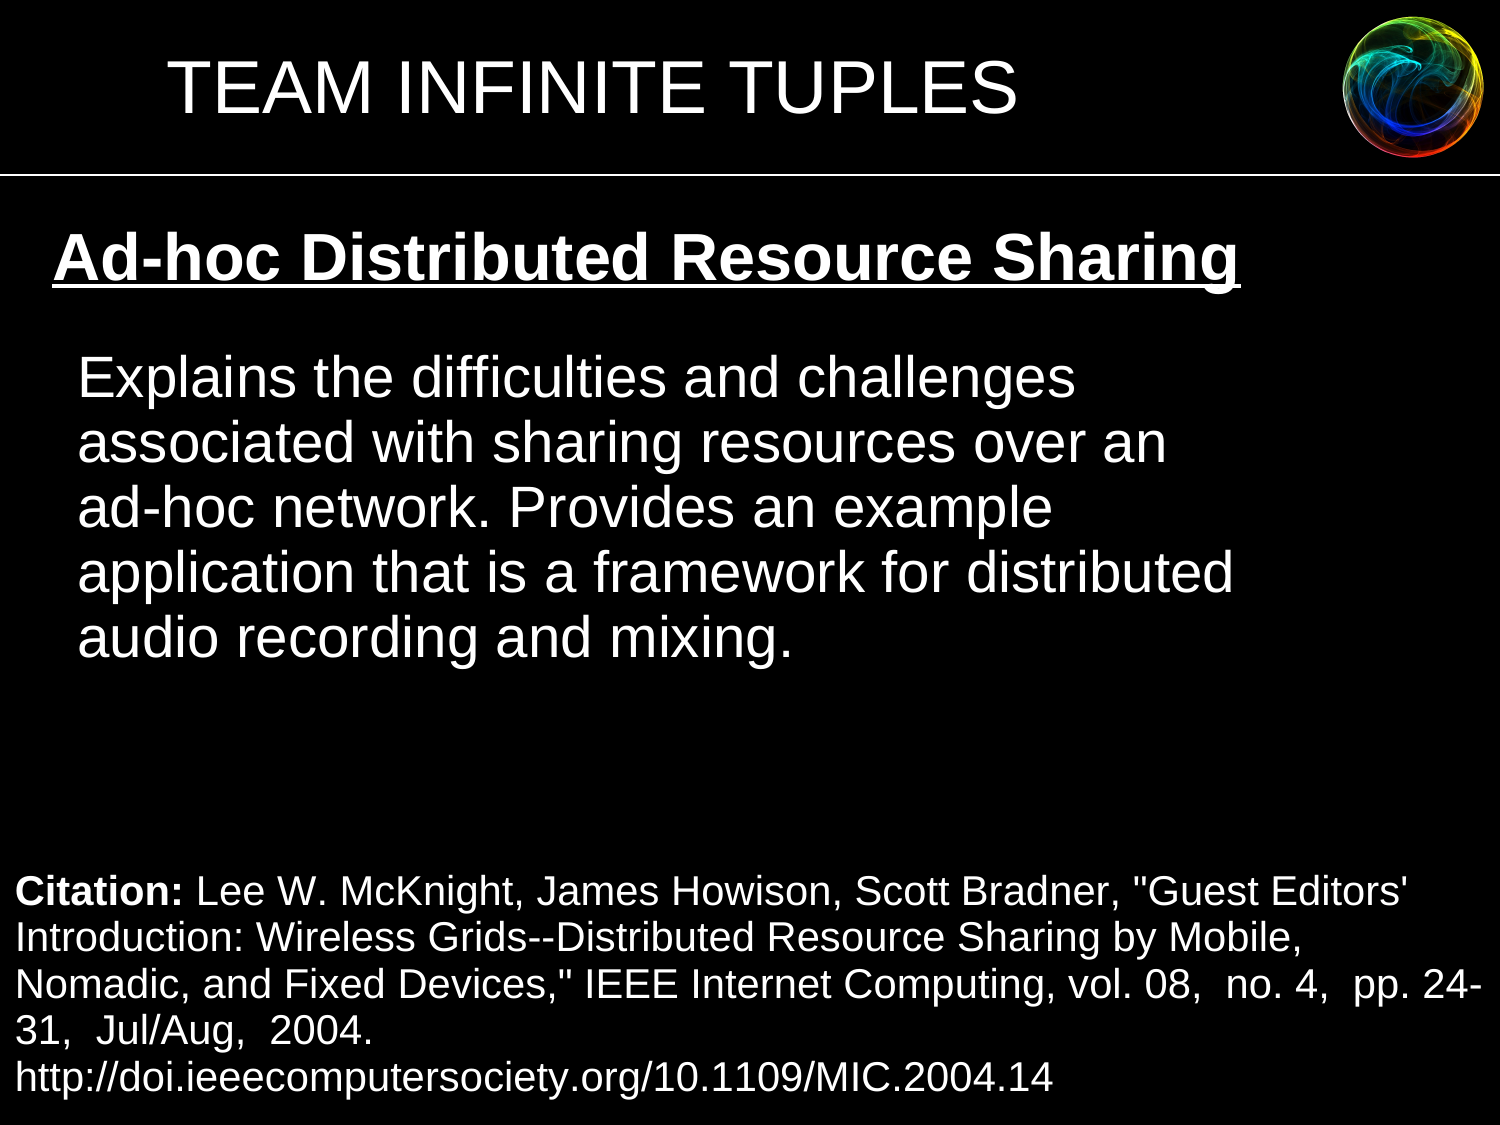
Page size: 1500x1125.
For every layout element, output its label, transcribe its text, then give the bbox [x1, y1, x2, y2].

text_box Ad-hoc Distributed Resource Sharing [37, 212, 1313, 303]
picture [1325, 0, 1500, 174]
text_box TEAM INFINITE TUPLES [0, 37, 1188, 137]
text_box Explains the difficulties and challenges associated with sharing resources over an ad-hoc network. Provides an example application that is a framework for distributed audio recording and mixing. [62, 337, 1276, 679]
text_box Citation: Lee W. McKnight, James Howison, Scott Bradner, "Guest Editors' Introduction: Wireless Grids--Distributed Resource Sharing by Mobile, Nomadic, and Fixed Devices," IEEE Internet Computing, vol. 08, no. 4, pp. 24-31, Jul/Aug, 2004. http://doi.ieeecomputersociety.org/10.1109/MIC.2004.14 [0, 859, 1500, 1108]
